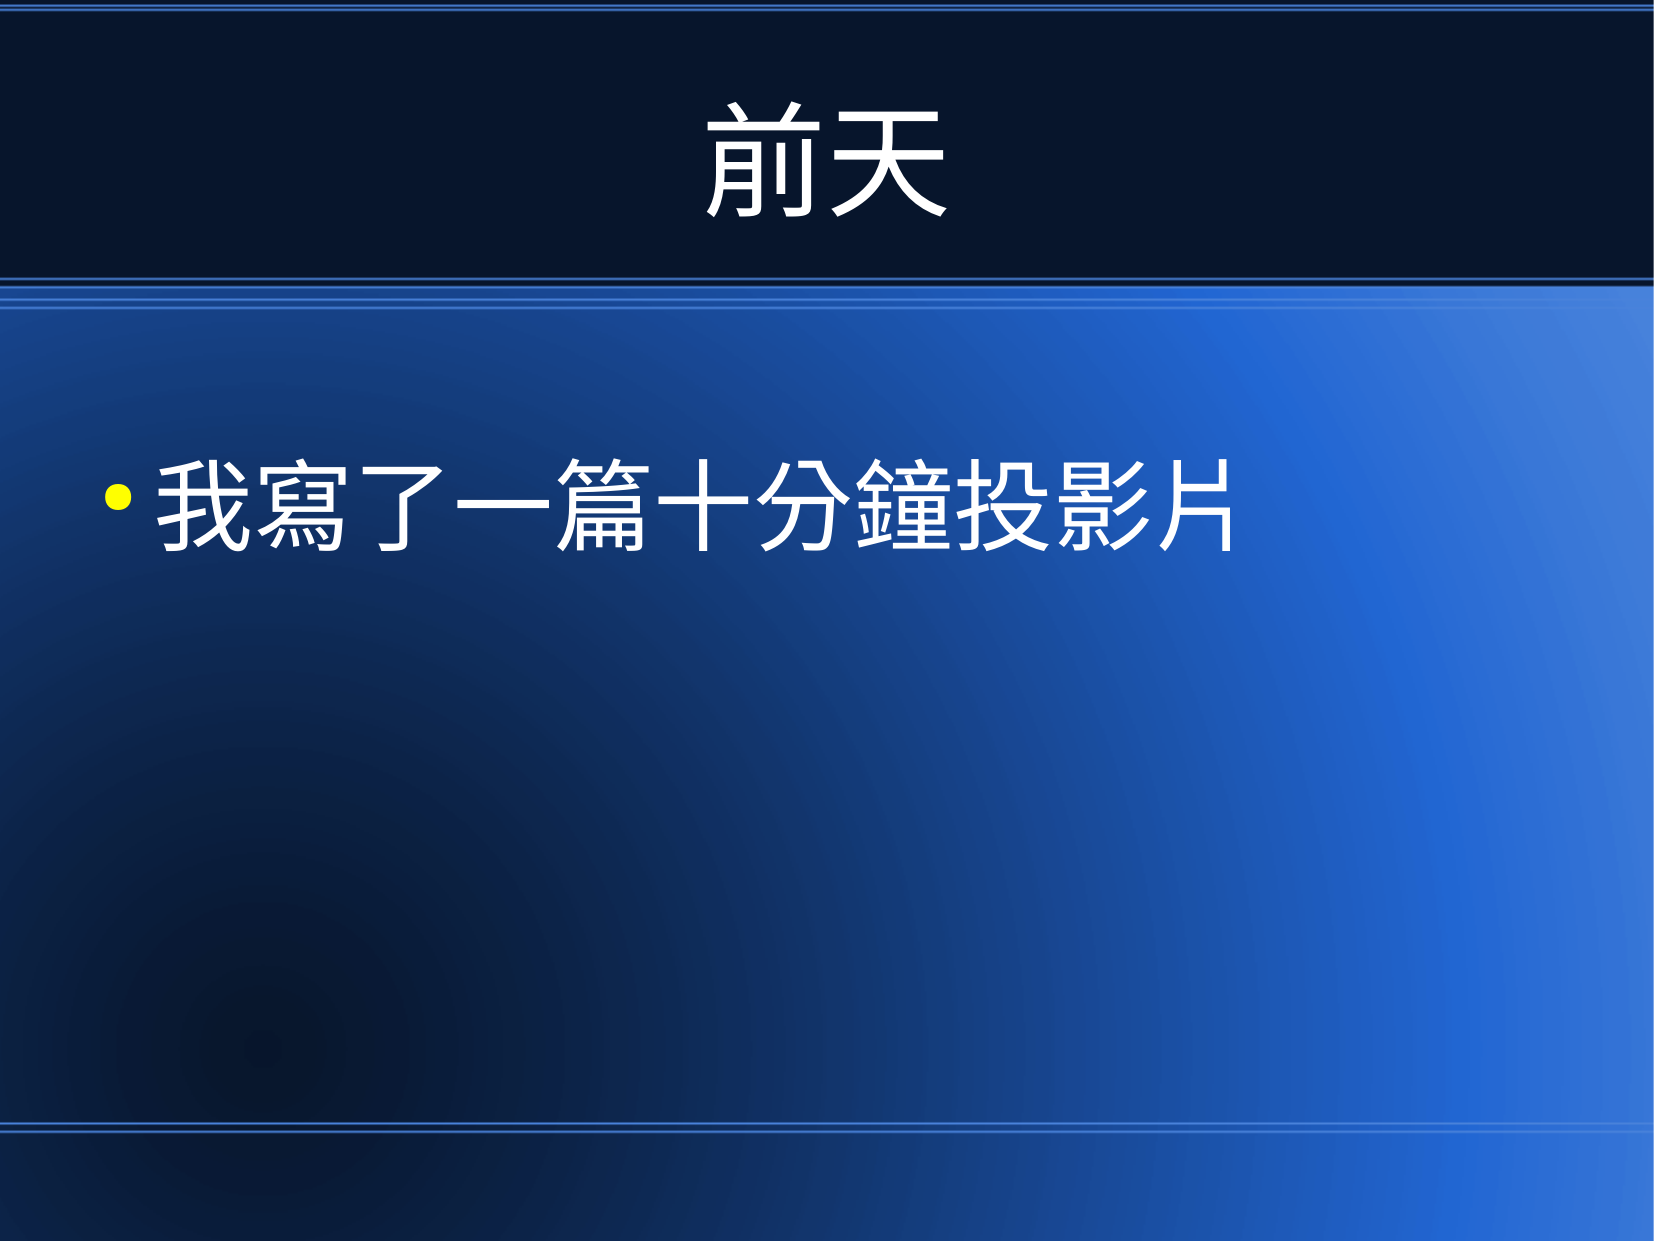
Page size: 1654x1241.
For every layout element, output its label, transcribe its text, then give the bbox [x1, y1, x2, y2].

title 前天 [82, 49, 1571, 257]
list 我寫了一篇十分鐘投影片 [82, 355, 1571, 1241]
picture [0, 0, 1654, 1241]
